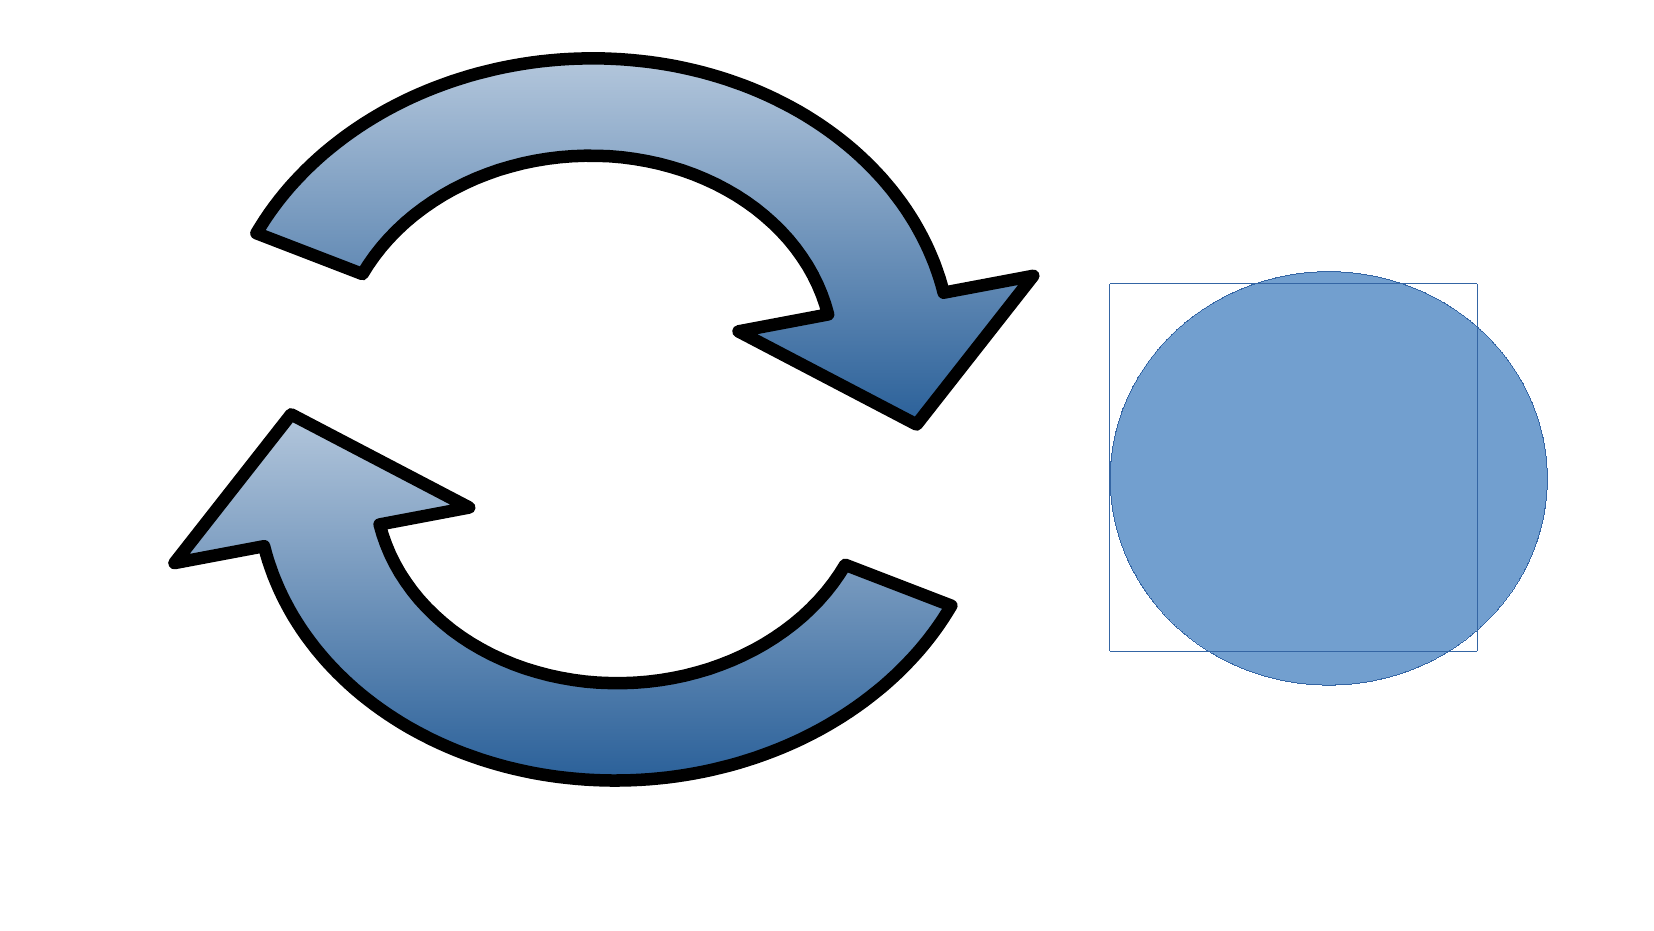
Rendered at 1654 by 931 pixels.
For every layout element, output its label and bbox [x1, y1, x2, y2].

text_box [1257, 271, 1401, 283]
text_box [1478, 327, 1548, 630]
text_box [256, 58, 1034, 425]
text_box [1110, 284, 1477, 651]
text_box [174, 414, 952, 781]
text_box [1210, 652, 1448, 686]
